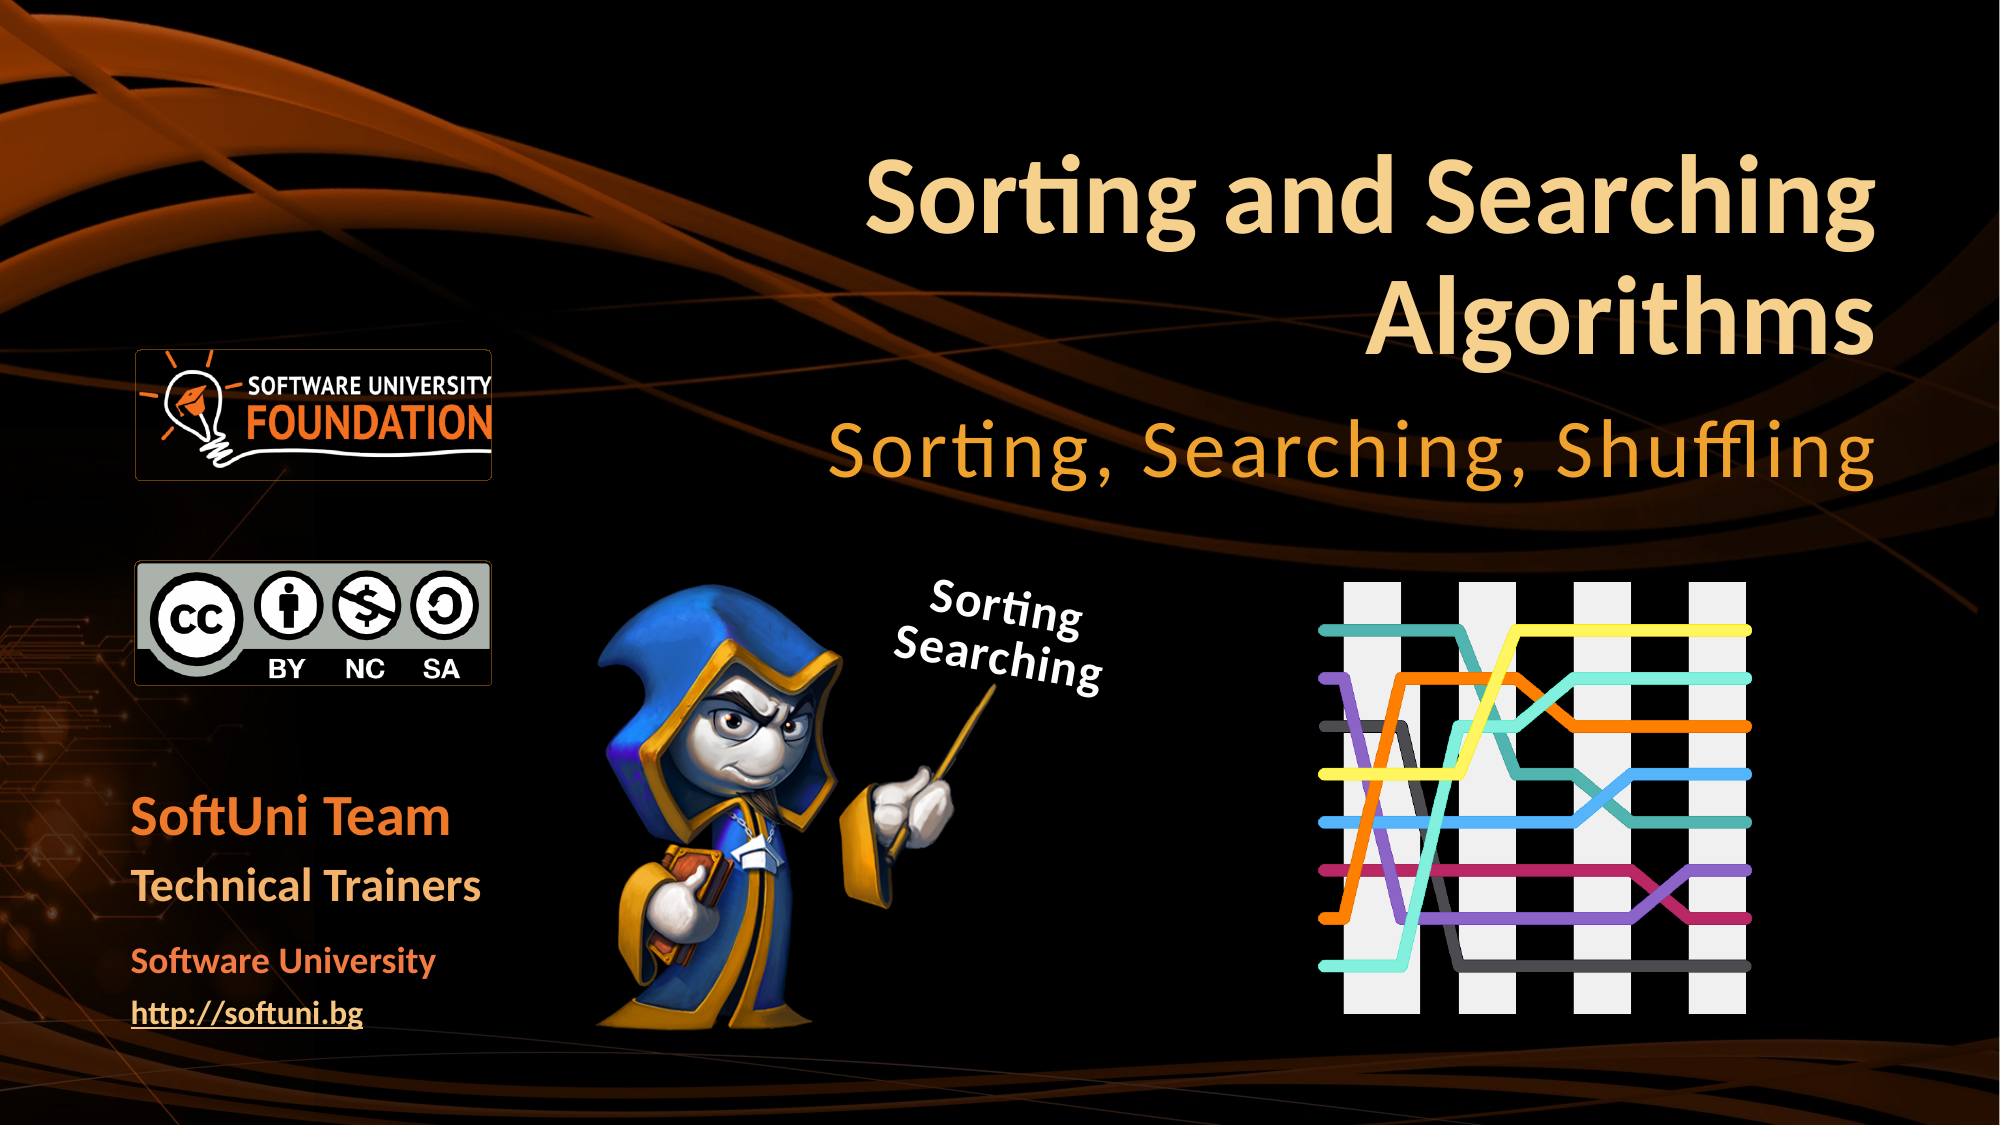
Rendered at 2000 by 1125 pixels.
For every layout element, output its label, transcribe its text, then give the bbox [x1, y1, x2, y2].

text_box [135, 349, 492, 481]
title Sorting and Searching Algorithms [574, 108, 1878, 388]
subtitle Sorting, Searching, Shuffling [574, 388, 1878, 600]
picture [0, 0, 2000, 1125]
list Technical Trainers [124, 844, 588, 918]
text_box [134, 560, 492, 686]
list SoftUni Team [124, 767, 588, 844]
text_box Sorting Searching [875, 600, 1131, 712]
list Software University [124, 927, 588, 983]
list http://softuni.bg [124, 983, 648, 1038]
